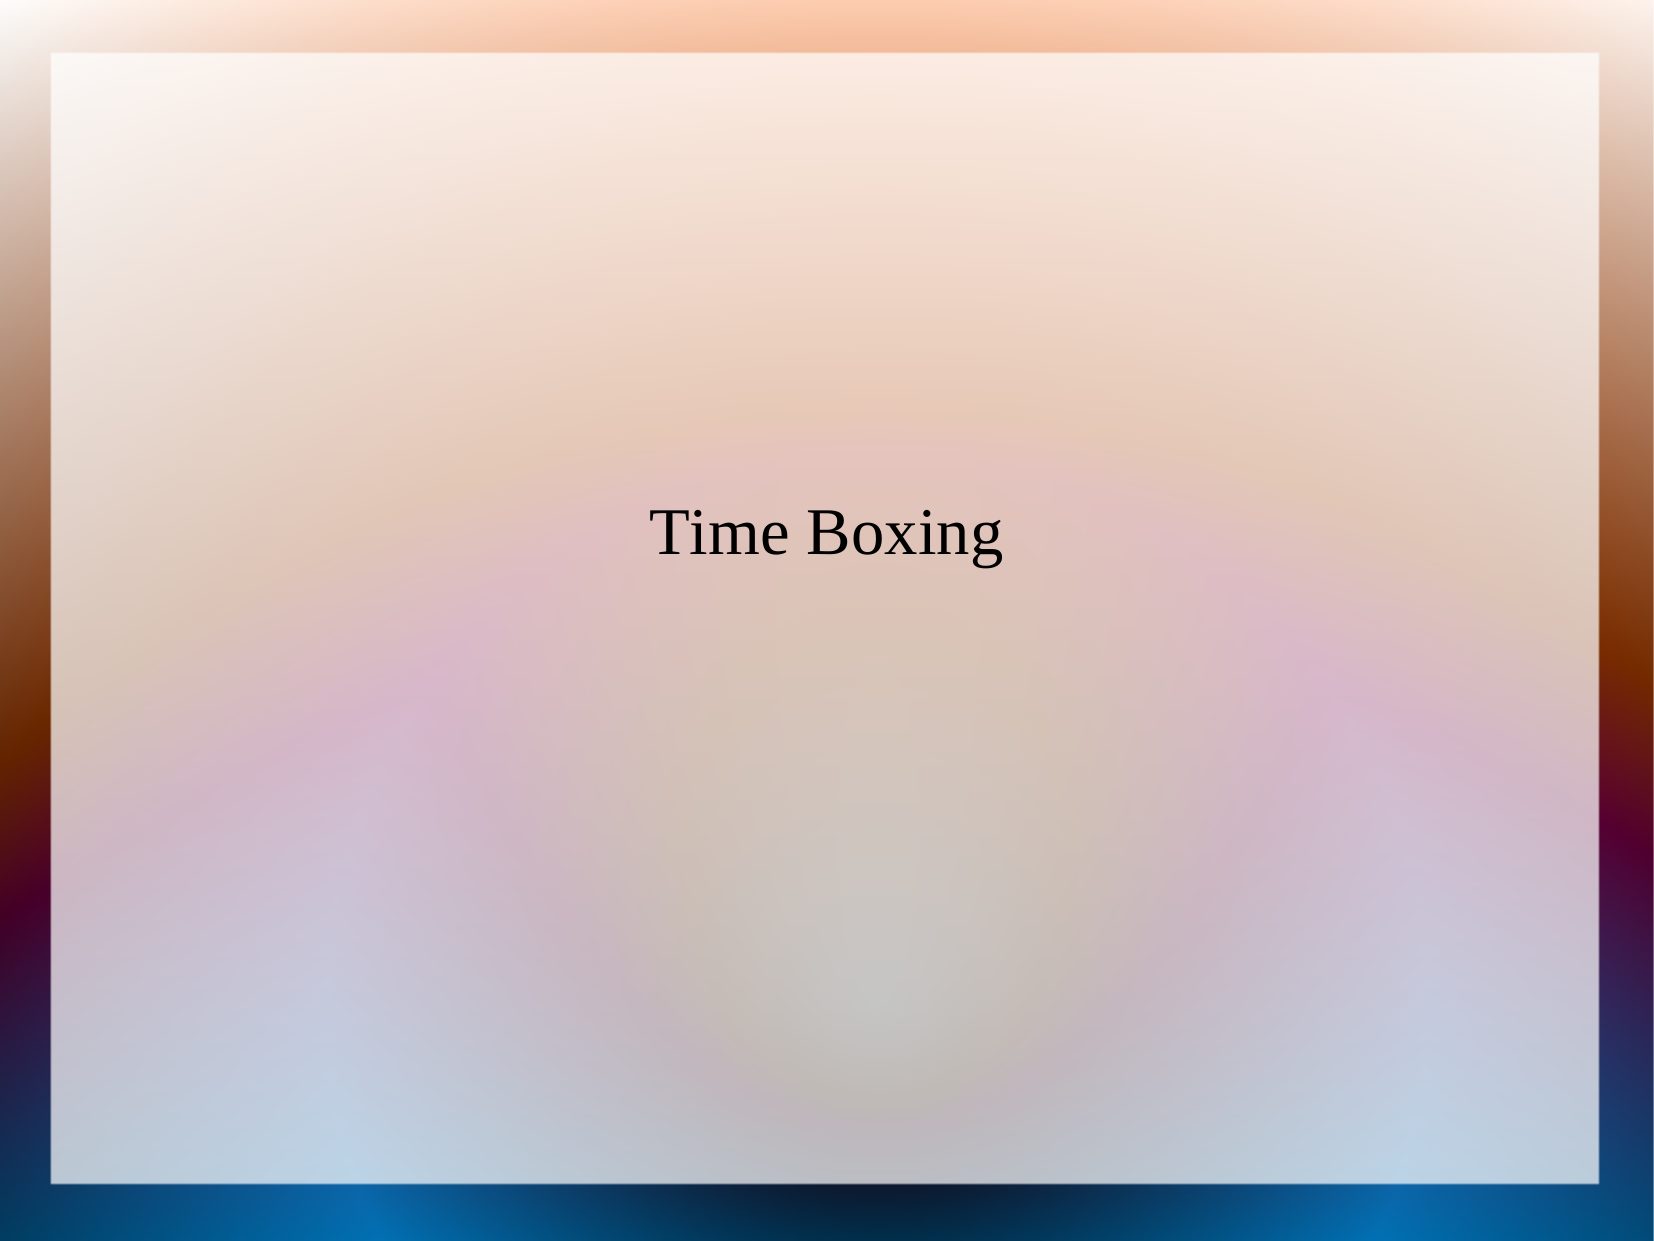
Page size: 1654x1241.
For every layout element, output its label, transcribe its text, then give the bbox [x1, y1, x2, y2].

subtitle Time Boxing [82, 55, 1571, 1010]
picture [0, 0, 1654, 1241]
